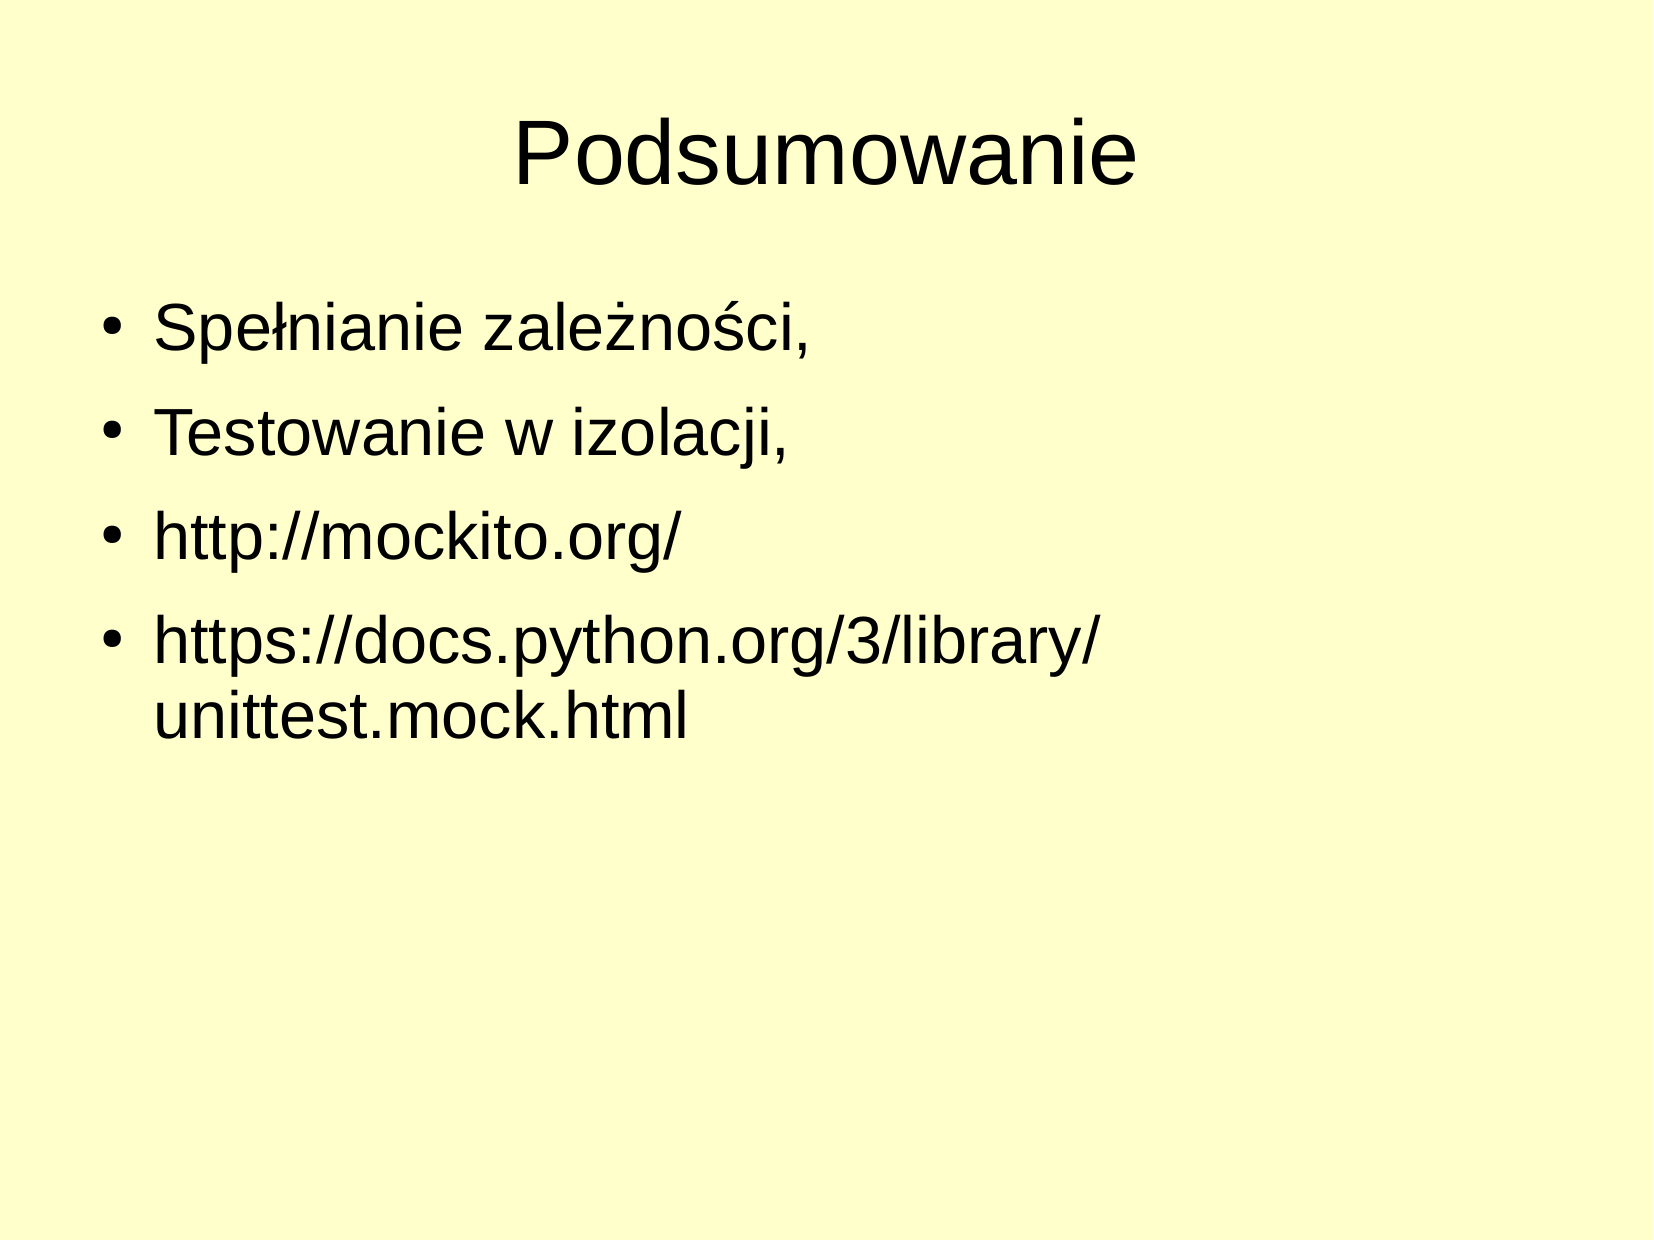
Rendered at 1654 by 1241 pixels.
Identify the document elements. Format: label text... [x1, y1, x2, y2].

title Podsumowanie [82, 49, 1571, 257]
list Spełnianie zależności, Testowanie w izolacji, http://mockito.org/ https://docs.python.org/3/library/unittest.mock.html [82, 290, 1571, 1109]
